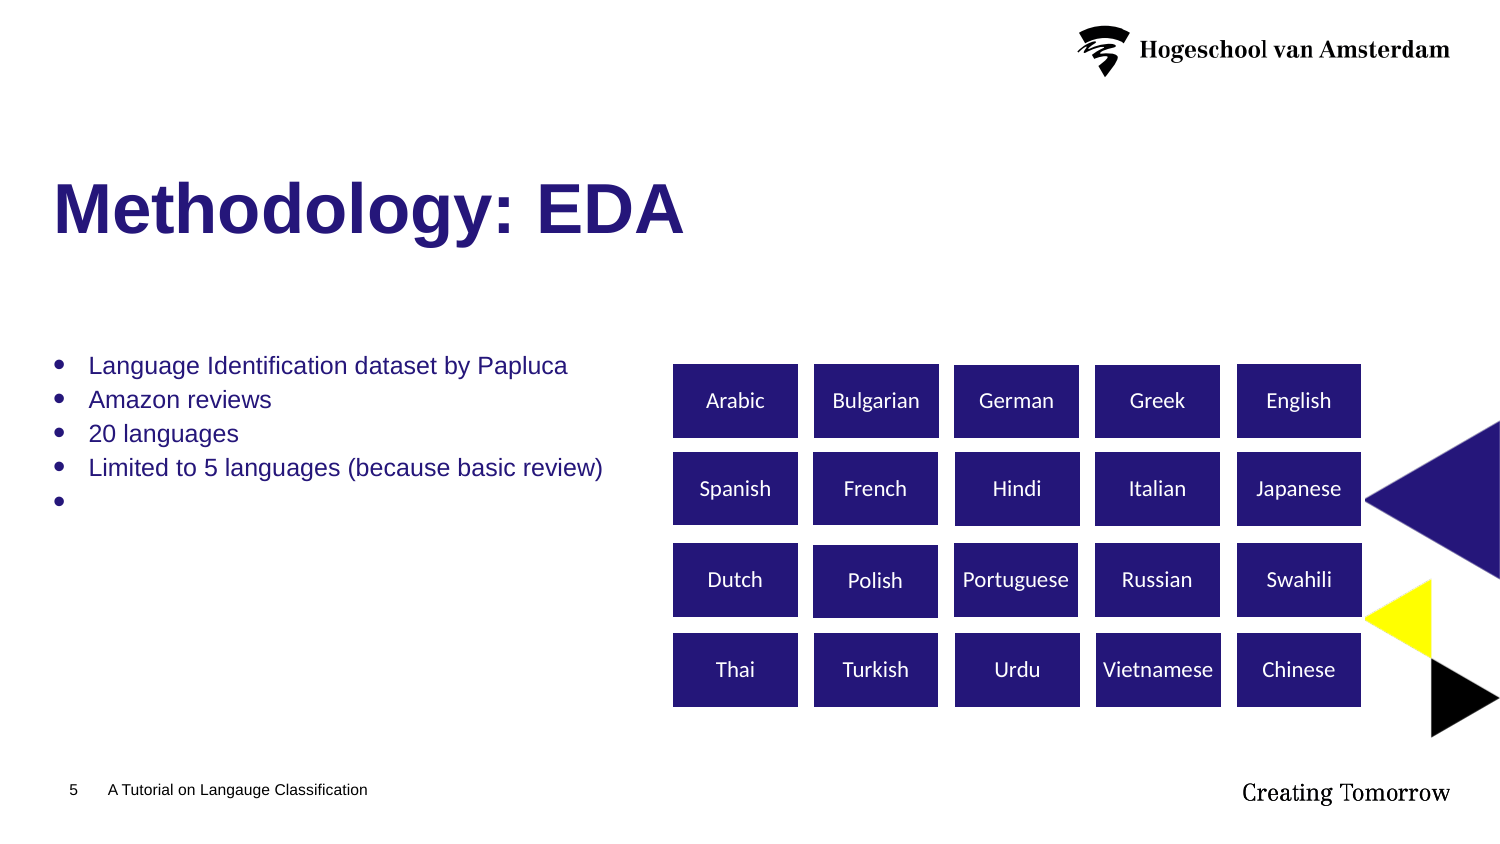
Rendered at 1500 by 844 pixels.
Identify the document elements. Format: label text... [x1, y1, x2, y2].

text_box German [952, 363, 1081, 440]
text_box Chinese [1235, 631, 1363, 709]
text_box Vietnamese [1094, 631, 1223, 709]
list Language Identification dataset by Papluca Amazon reviews 20 languages Limited to 5 languages (because basic review) [53, 346, 1362, 741]
text_box English [1235, 362, 1364, 440]
text_box Turkish [812, 631, 940, 709]
text_box Arabic [671, 362, 800, 440]
text_box Dutch [671, 541, 800, 619]
text_box [54, 767, 114, 813]
text_box Bulgarian [812, 362, 941, 440]
text_box Italian [1093, 450, 1222, 528]
text_box Thai [671, 631, 800, 709]
text_box Japanese [1235, 450, 1364, 528]
title Methodology: EDA [53, 163, 1363, 346]
text_box French [811, 450, 940, 527]
text_box Urdu [953, 631, 1082, 709]
text_box Portuguese [952, 541, 1081, 619]
text_box Greek [1093, 363, 1222, 440]
text_box Hindi [953, 450, 1082, 528]
text_box Spanish [671, 450, 800, 527]
text_box Russian [1093, 541, 1222, 619]
text_box A Tutorial on Langauge Classification [114, 767, 751, 813]
text_box Polish [811, 542, 940, 620]
text_box Swahili [1235, 541, 1364, 619]
